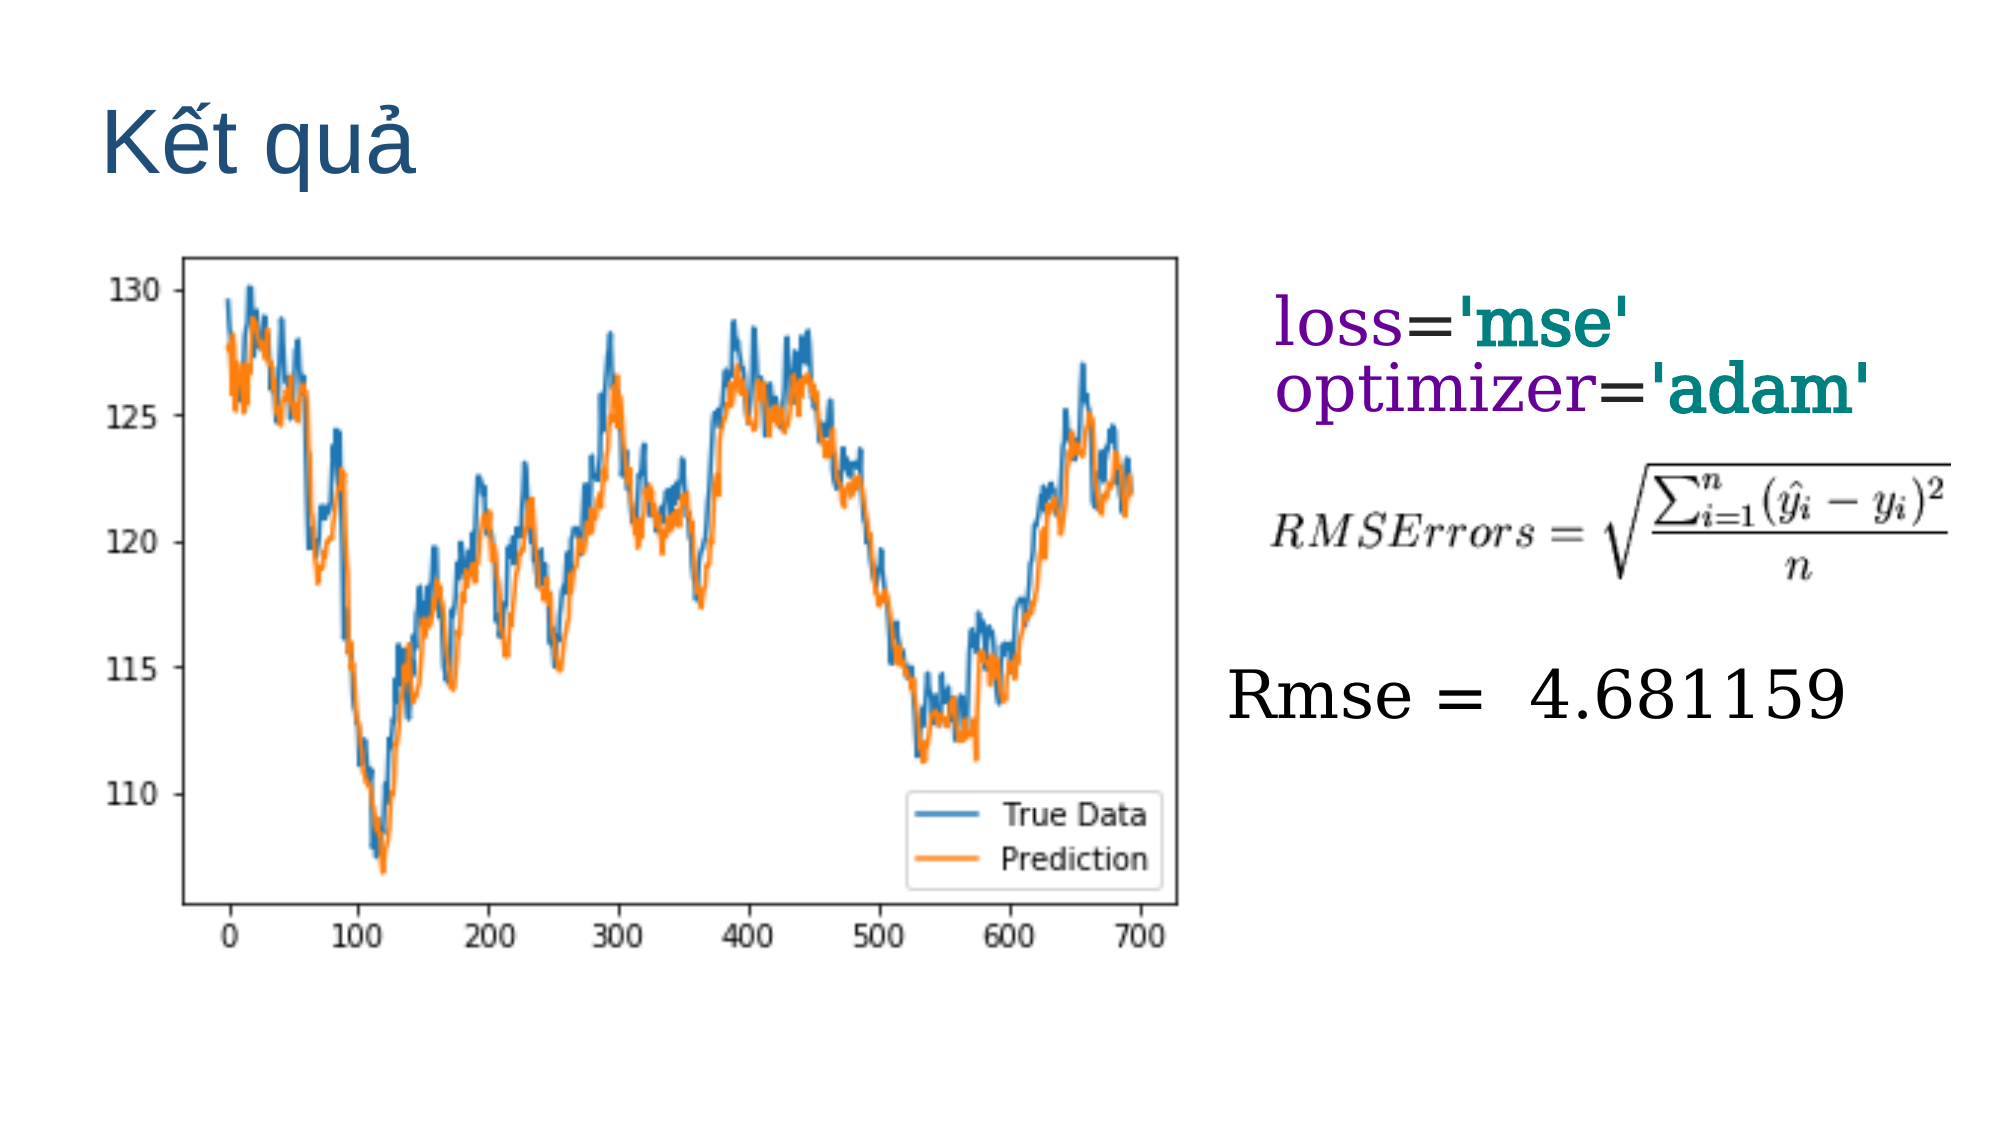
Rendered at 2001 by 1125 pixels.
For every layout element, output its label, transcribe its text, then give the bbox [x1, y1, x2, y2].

text_box loss='mse' optimizer='adam' [1260, 285, 1887, 434]
picture [1269, 449, 1951, 586]
picture [85, 228, 1206, 976]
title Kết quả [85, 59, 1460, 229]
text_box Rmse = 4.681159 [1211, 644, 1864, 740]
